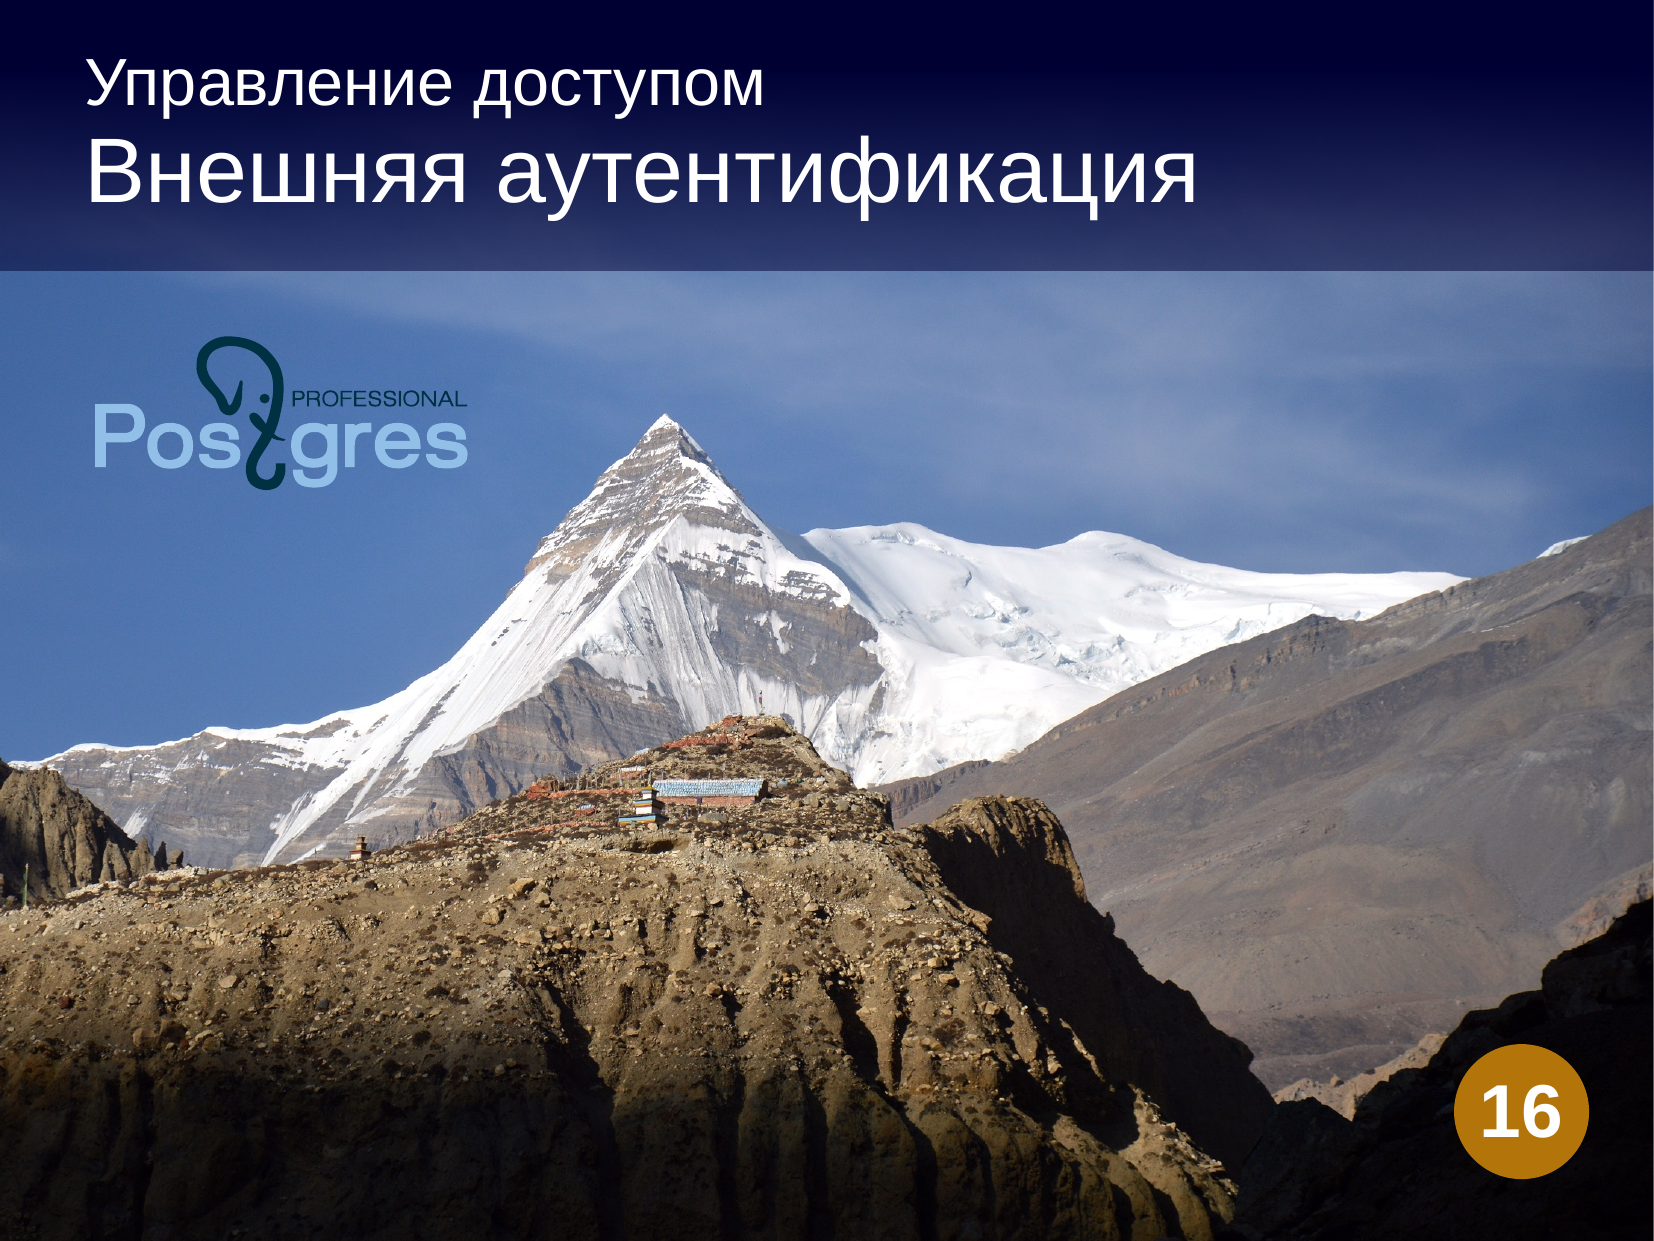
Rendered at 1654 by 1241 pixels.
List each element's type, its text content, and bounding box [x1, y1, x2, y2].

title Управление доступом Внешняя аутентификация [84, 44, 1636, 251]
text_box 16 [1454, 1044, 1590, 1180]
picture [0, 271, 1654, 1241]
